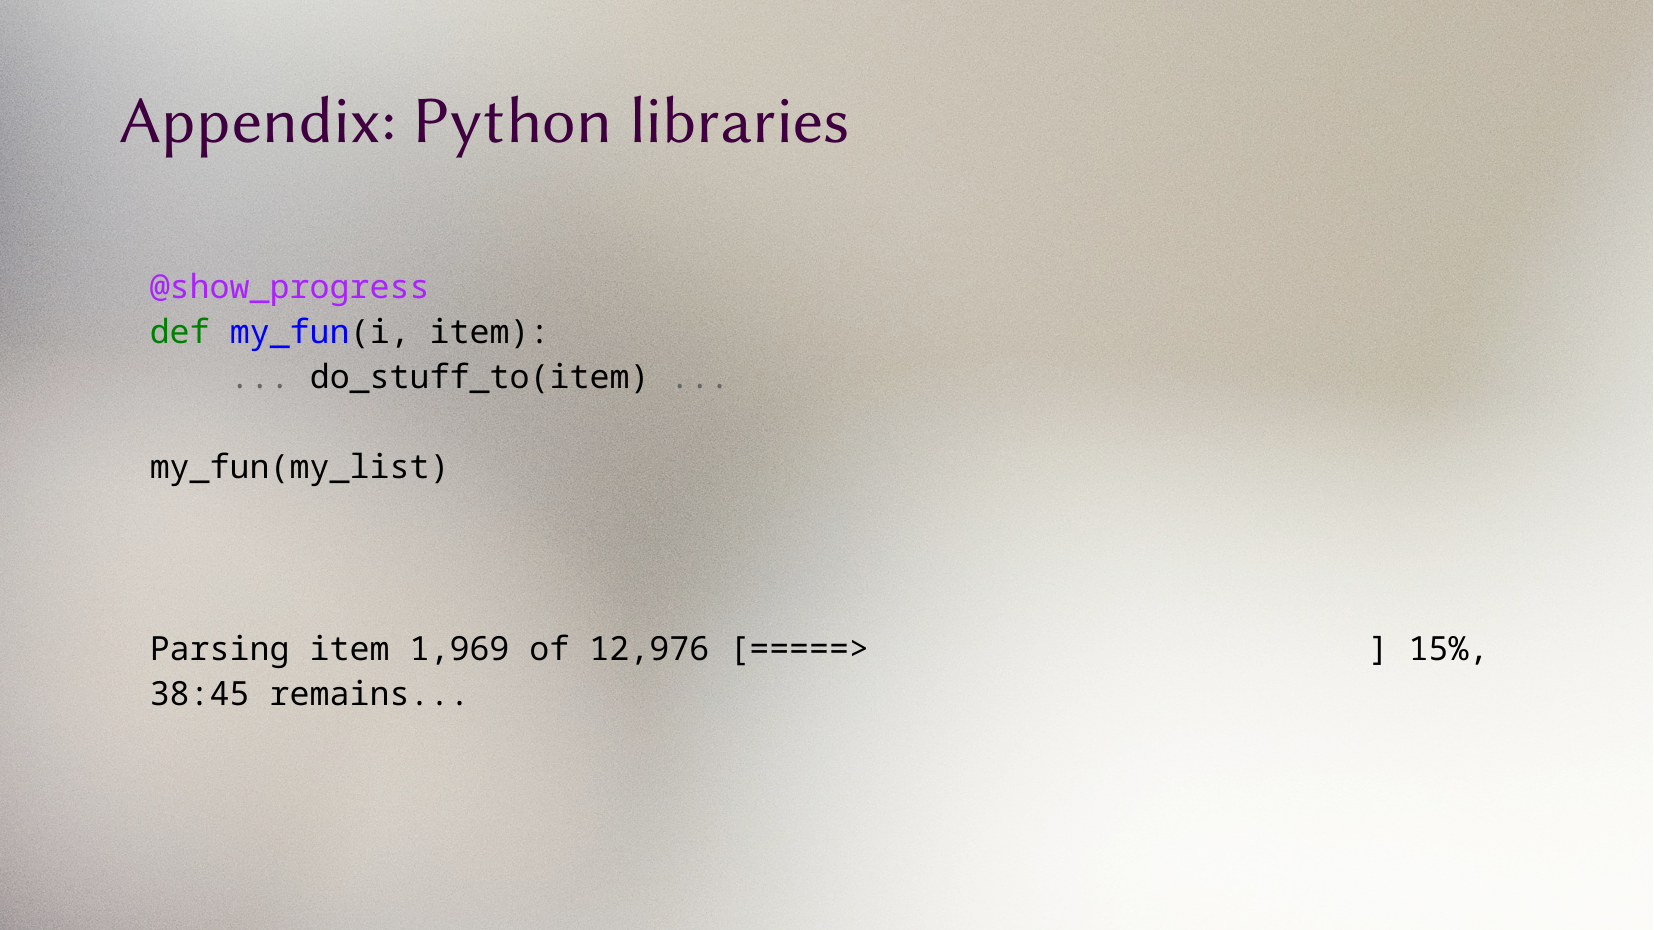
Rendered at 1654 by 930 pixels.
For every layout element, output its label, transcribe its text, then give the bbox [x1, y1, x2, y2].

text_box Appendix: Python libraries [104, 74, 1560, 180]
text_box @show_progress def my_fun(i, item): ... do_stuff_to(item) ... my_fun(my_list) Parsing item 1,969 of 12,976 [=====> ] 15%, 38:45 remains... [134, 209, 1590, 810]
